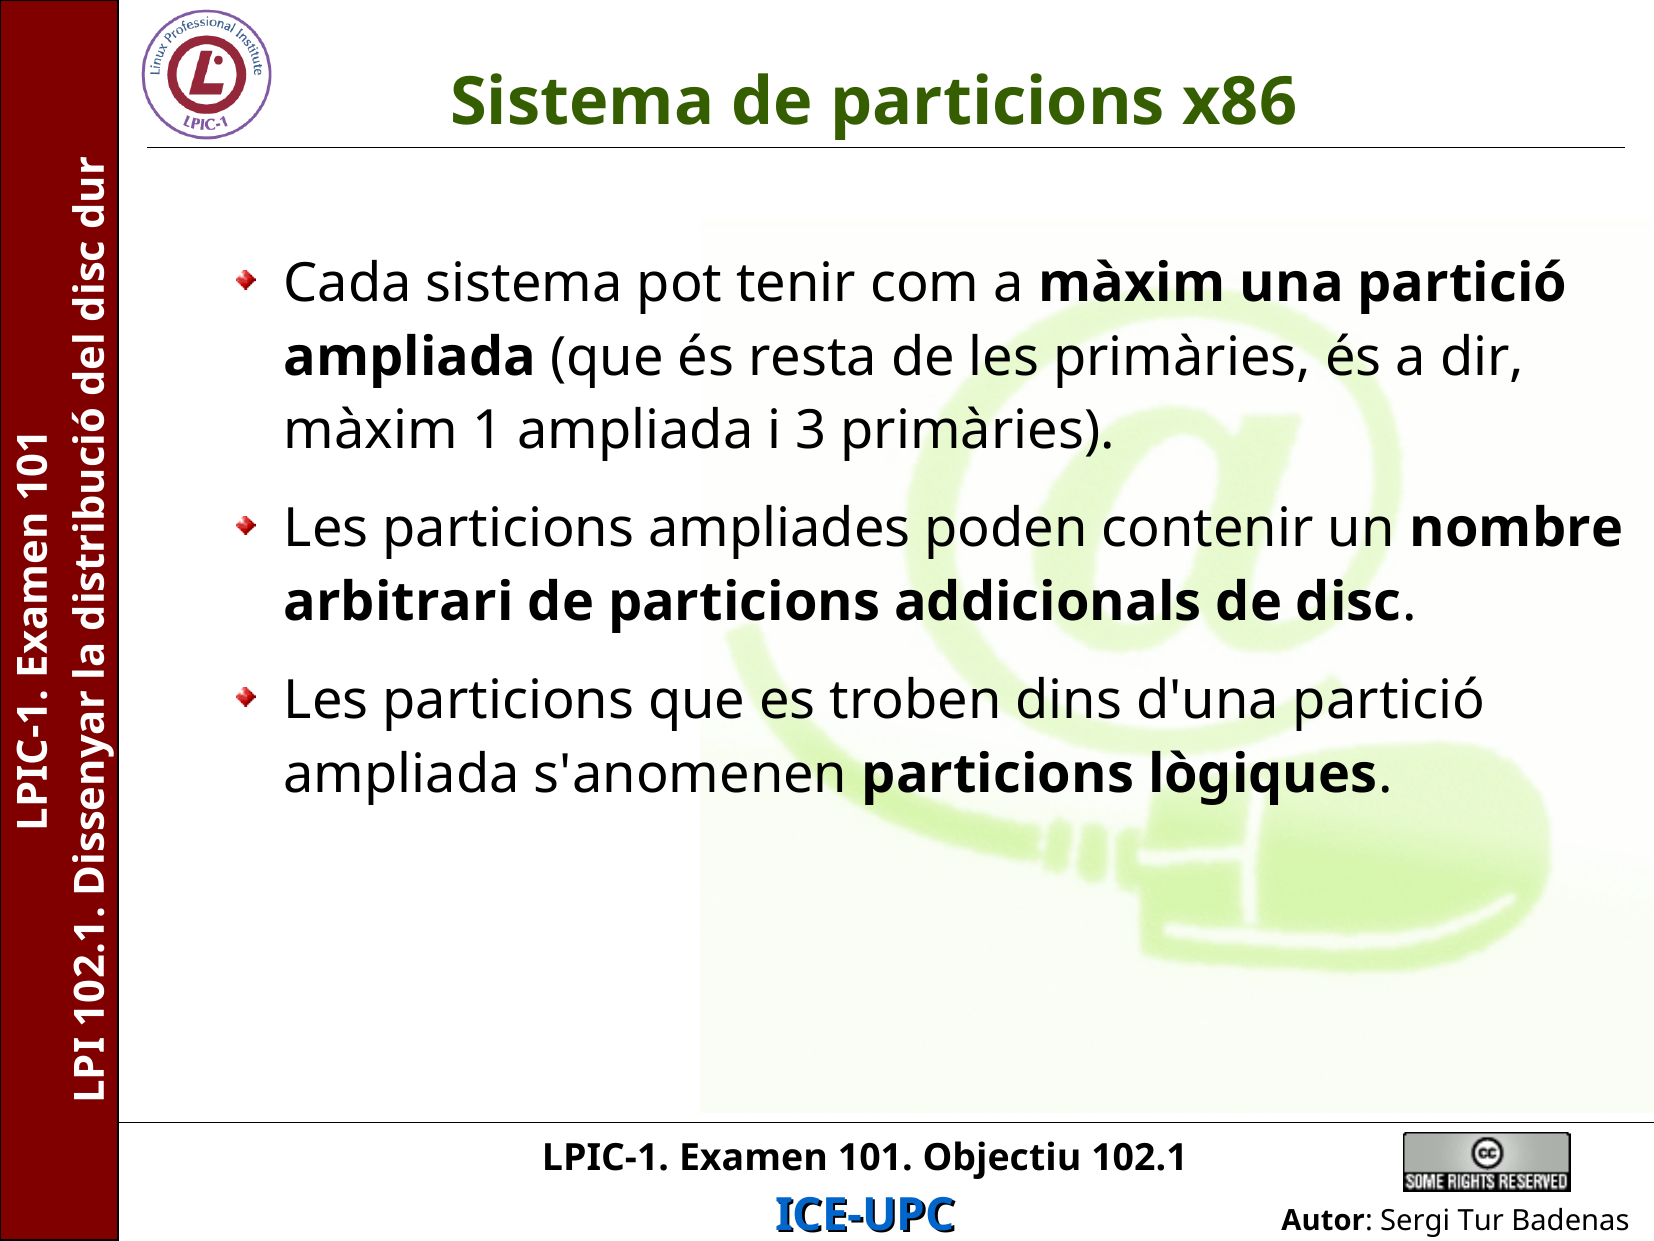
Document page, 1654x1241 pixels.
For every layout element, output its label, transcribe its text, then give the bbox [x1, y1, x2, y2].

picture [1403, 1132, 1571, 1192]
title Sistema de particions x86 [129, 55, 1619, 142]
list Cada sistema pot tenir com a màxim una partició ampliada (que és resta de les primàries, és a dir, màxim 1 ampliada i 3 primàries). Les particions ampliades poden contenir un nombre arbitrari de particions addicionals de disc. Les particions que es troben dins d'una partició ampliada s'anomenen particions lògiques. [141, 242, 1630, 1078]
picture [135, 5, 277, 55]
picture [700, 217, 1654, 1113]
